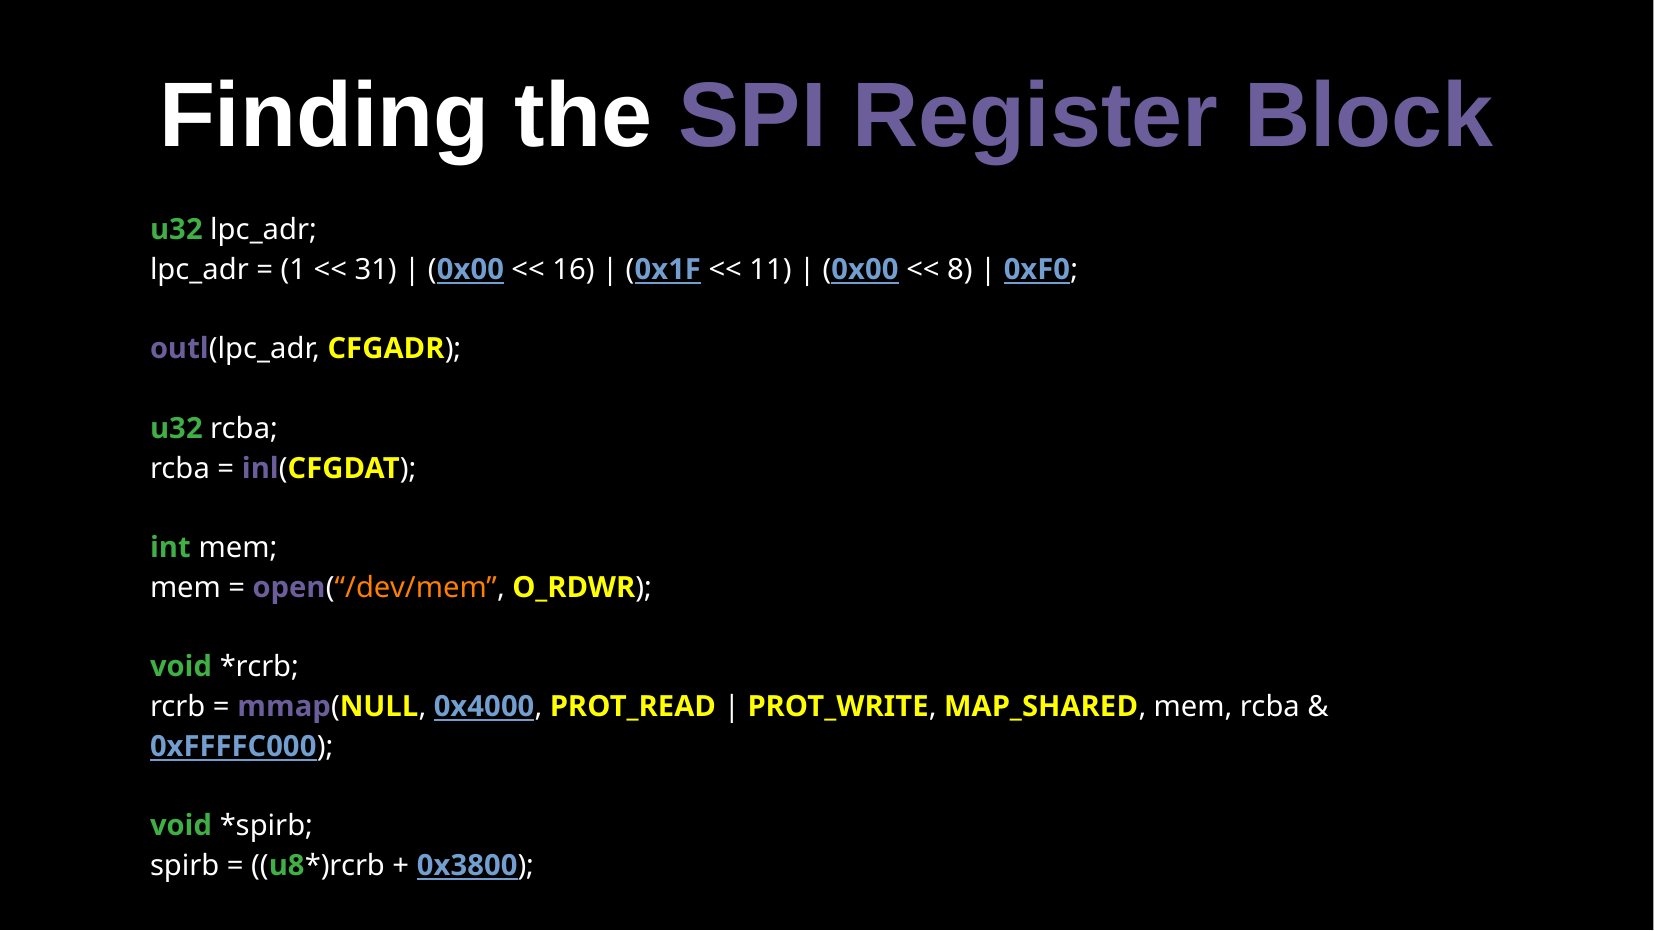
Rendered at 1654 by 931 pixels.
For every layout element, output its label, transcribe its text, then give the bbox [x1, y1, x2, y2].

title Finding the SPI Register Block [82, 37, 1571, 193]
text_box u32 lpc_adr; lpc_adr = (1 << 31) | (0x00 << 16) | (0x1F << 11) | (0x00 << 8) | 0xF0; outl(lpc_adr, CFGADR); u32 rcba; rcba = inl(CFGDAT); int mem; mem = open(“/dev/mem”, O_RDWR); void *rcrb; rcrb = mmap(NULL, 0x4000, PROT_READ | PROT_WRITE, MAP_SHARED, mem, rcba & 0xFFFFC000); void *spirb; spirb = ((u8*)rcrb + 0x3800); [150, 192, 1501, 901]
